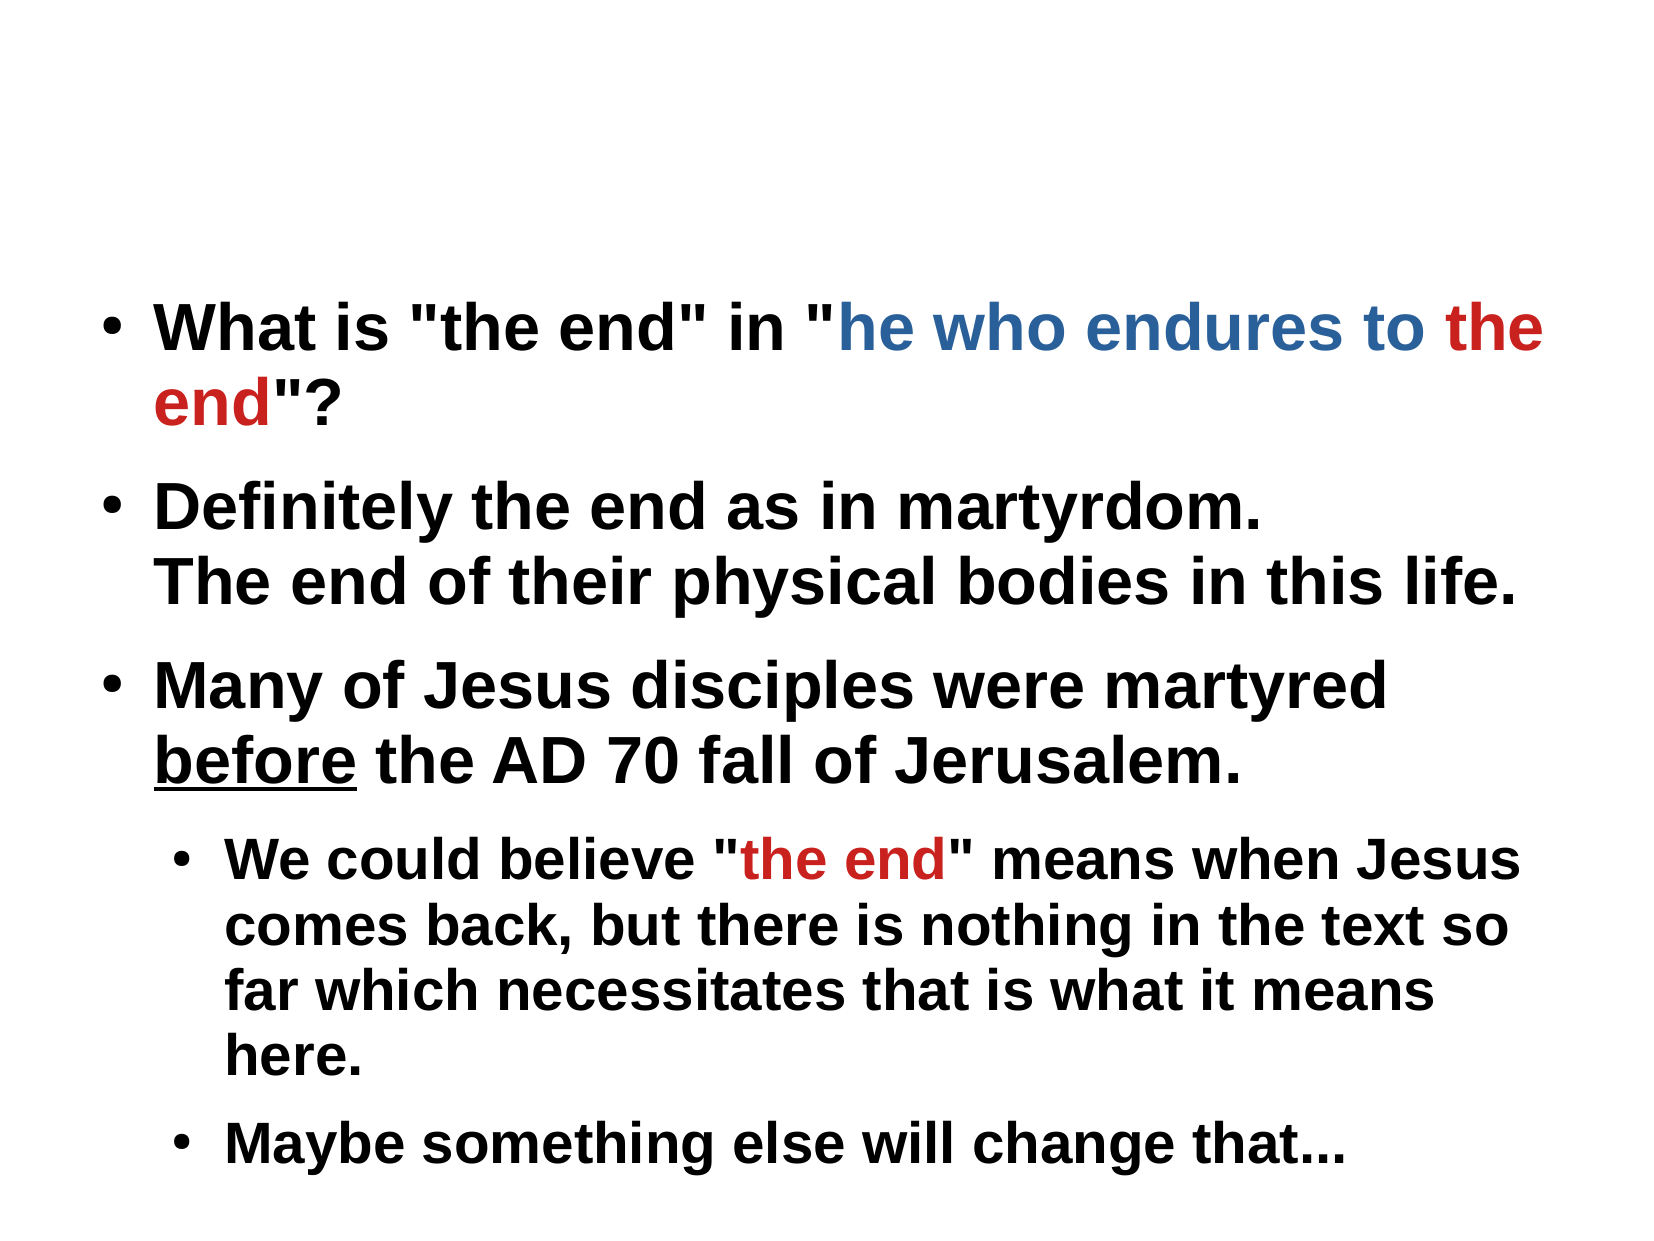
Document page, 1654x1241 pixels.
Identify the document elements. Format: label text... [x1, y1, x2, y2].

list What is "the end" in "he who endures to the end"? Definitely the end as in martyrdom. The end of their physical bodies in this life. Many of Jesus disciples were martyred before the AD 70 fall of Jerusalem. We could believe "the end" means when Jesus comes back, but there is nothing in the text so far which necessitates that is what it means here. Maybe something else will change that... [82, 290, 1571, 1177]
